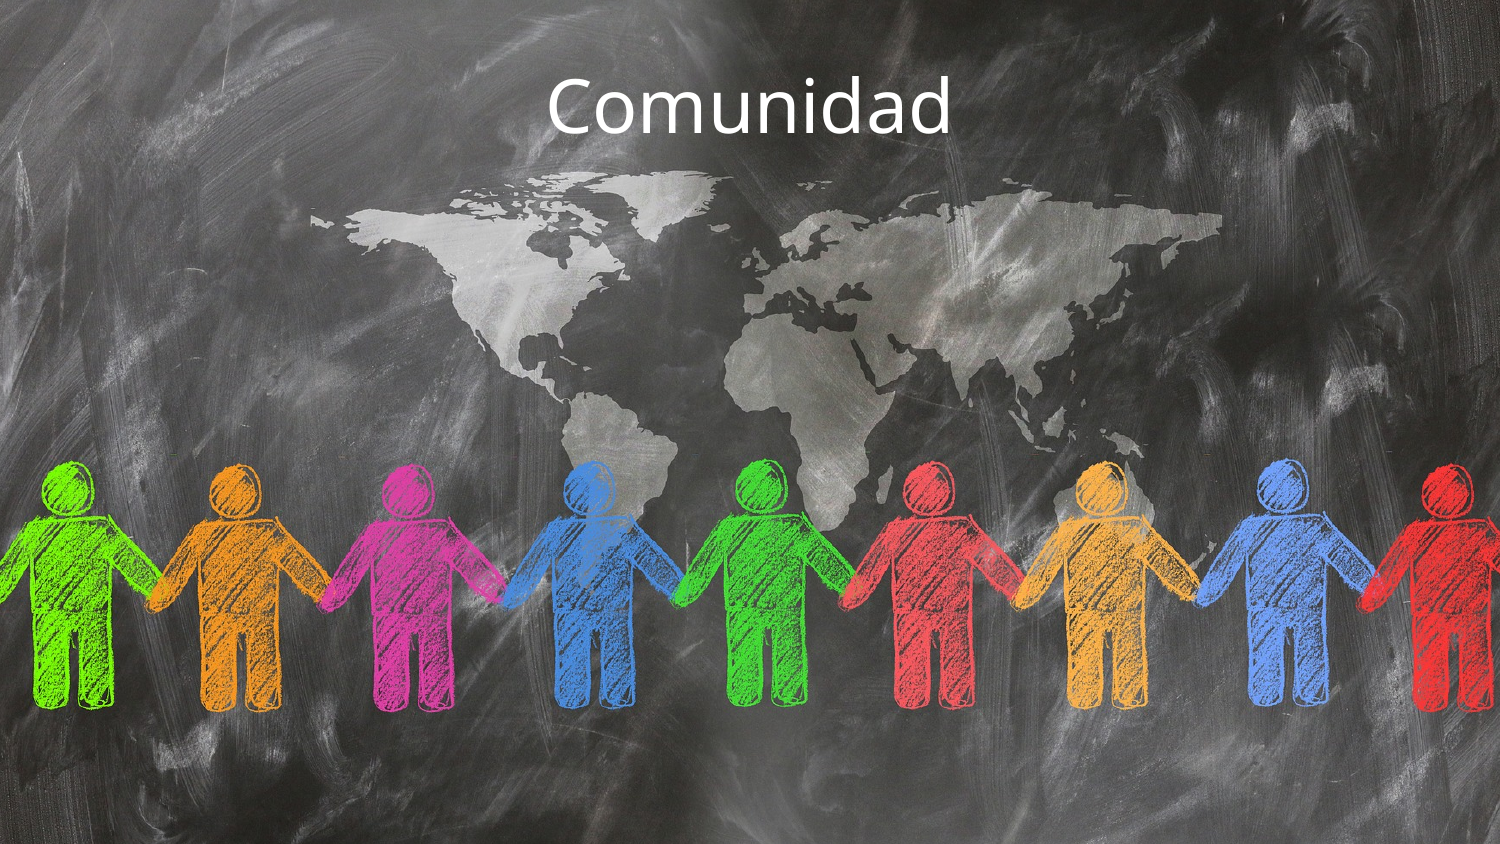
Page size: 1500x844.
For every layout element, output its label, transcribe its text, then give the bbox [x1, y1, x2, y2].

picture [0, 0, 1500, 844]
text_box Comunidad [74, 33, 1425, 175]
